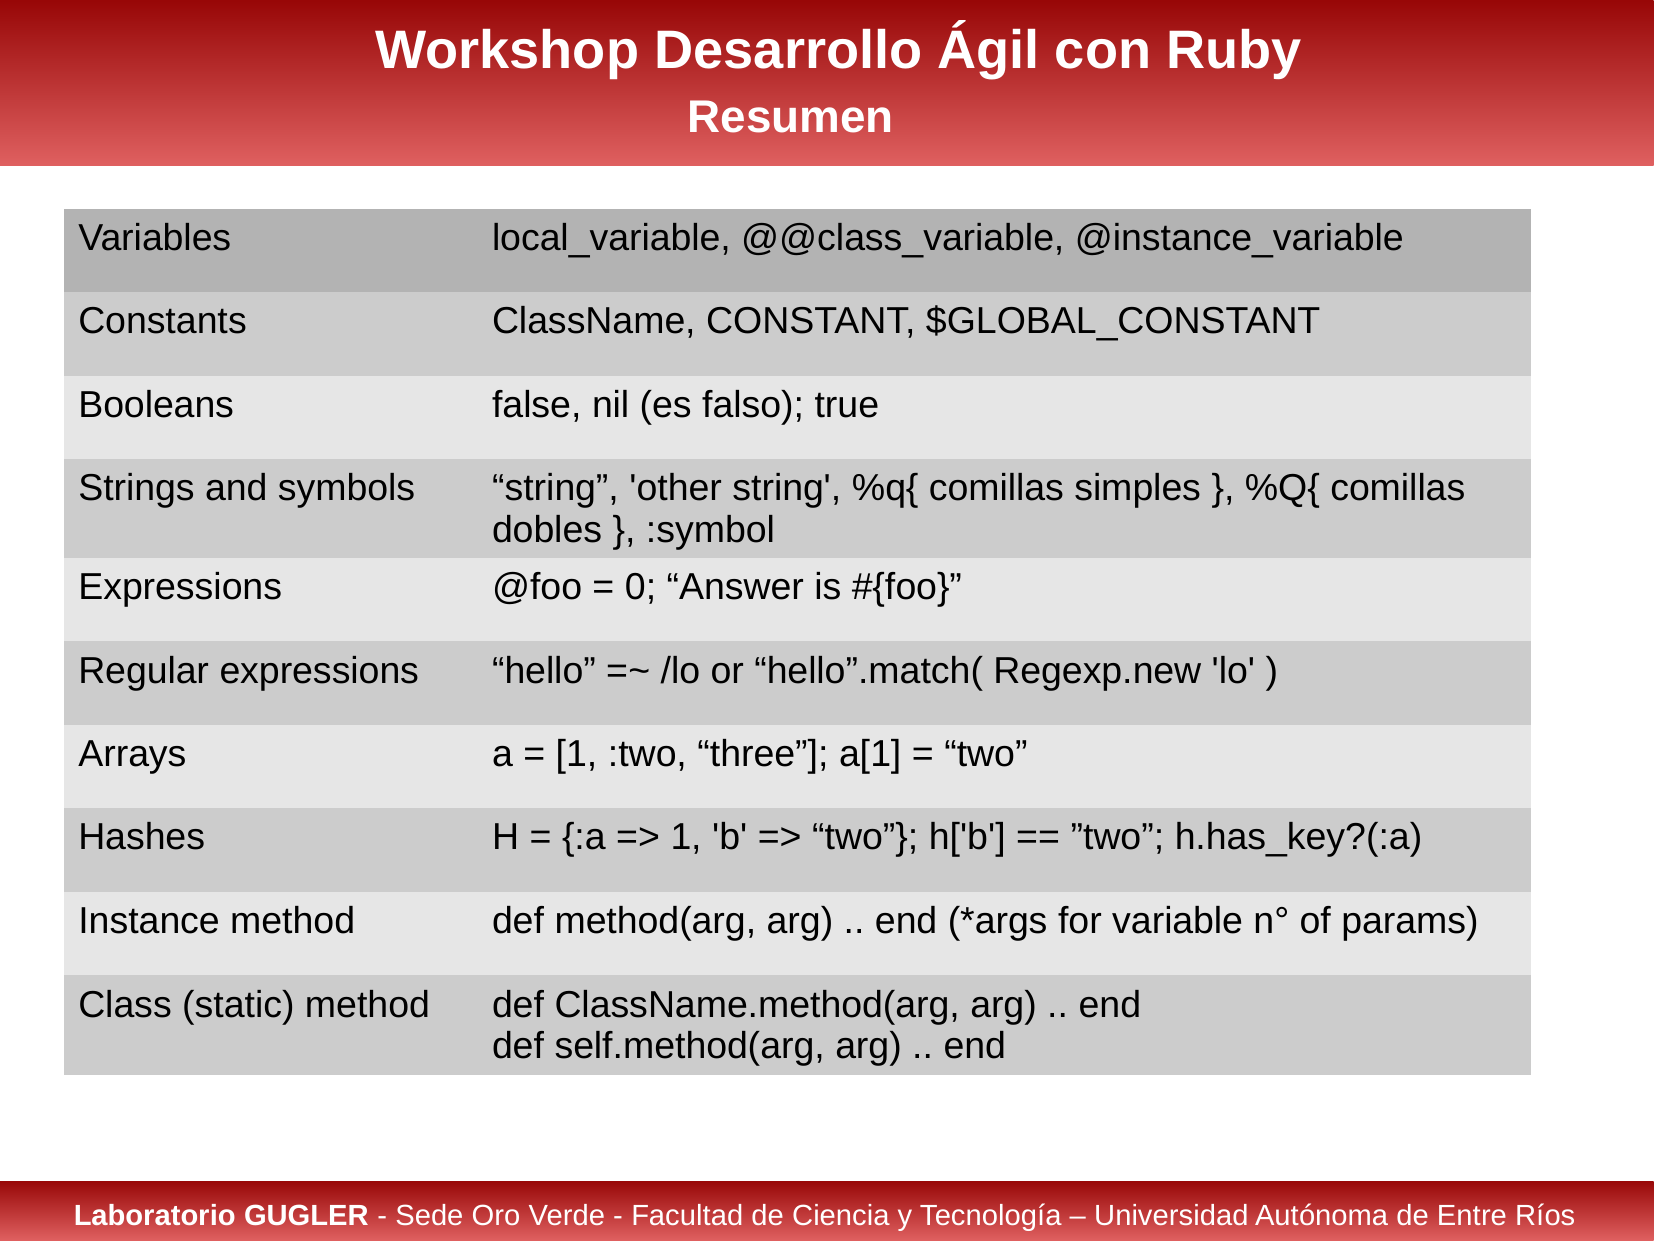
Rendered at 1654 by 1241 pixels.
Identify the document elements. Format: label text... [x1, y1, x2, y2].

table_cell ClassName, CONSTANT, $GLOBAL_CONSTANT [477, 292, 1531, 376]
table_header Variables [64, 209, 477, 292]
table_cell Hashes [64, 808, 477, 892]
table_cell Arrays [64, 725, 477, 808]
table_cell a = [1, :two, “three”]; a[1] = “two” [477, 725, 1531, 808]
table_cell Class (static) method [64, 975, 477, 1075]
text_box Resumen [673, 83, 922, 150]
table_cell H = {:a => 1, 'b' => “two”}; h['b'] == ”two”; h.has_key?(:a) [477, 808, 1531, 892]
text_box Workshop Desarrollo Ágil con Ruby [360, 11, 1341, 88]
table_cell Booleans [64, 376, 477, 459]
table_cell @foo = 0; “Answer is #{foo}” [477, 558, 1531, 641]
text_box [0, 0, 1654, 166]
text_box Laboratorio GUGLER - Sede Oro Verde - Facultad de Ciencia y Tecnología – Universidad Autónoma de Entre Ríos [59, 1191, 1595, 1240]
table_cell Constants [64, 292, 477, 376]
table_cell “hello” =~ /lo or “hello”.match( Regexp.new 'lo' ) [477, 641, 1531, 725]
table_cell “string”, 'other string', %q{ comillas simples }, %Q{ comillas dobles }, :symbol [477, 459, 1531, 558]
table_cell def method(arg, arg) .. end (*args for variable n° of params) [477, 892, 1531, 975]
table_header local_variable, @@class_variable, @instance_variable [477, 209, 1531, 292]
table_cell Strings and symbols [64, 459, 477, 558]
table_cell Expressions [64, 558, 477, 641]
table_cell false, nil (es falso); true [477, 376, 1531, 459]
table_cell def ClassName.method(arg, arg) .. end def self.method(arg, arg) .. end [477, 975, 1531, 1075]
table_cell Regular expressions [64, 641, 477, 725]
text_box [0, 1181, 1654, 1241]
table_cell Instance method [64, 892, 477, 975]
